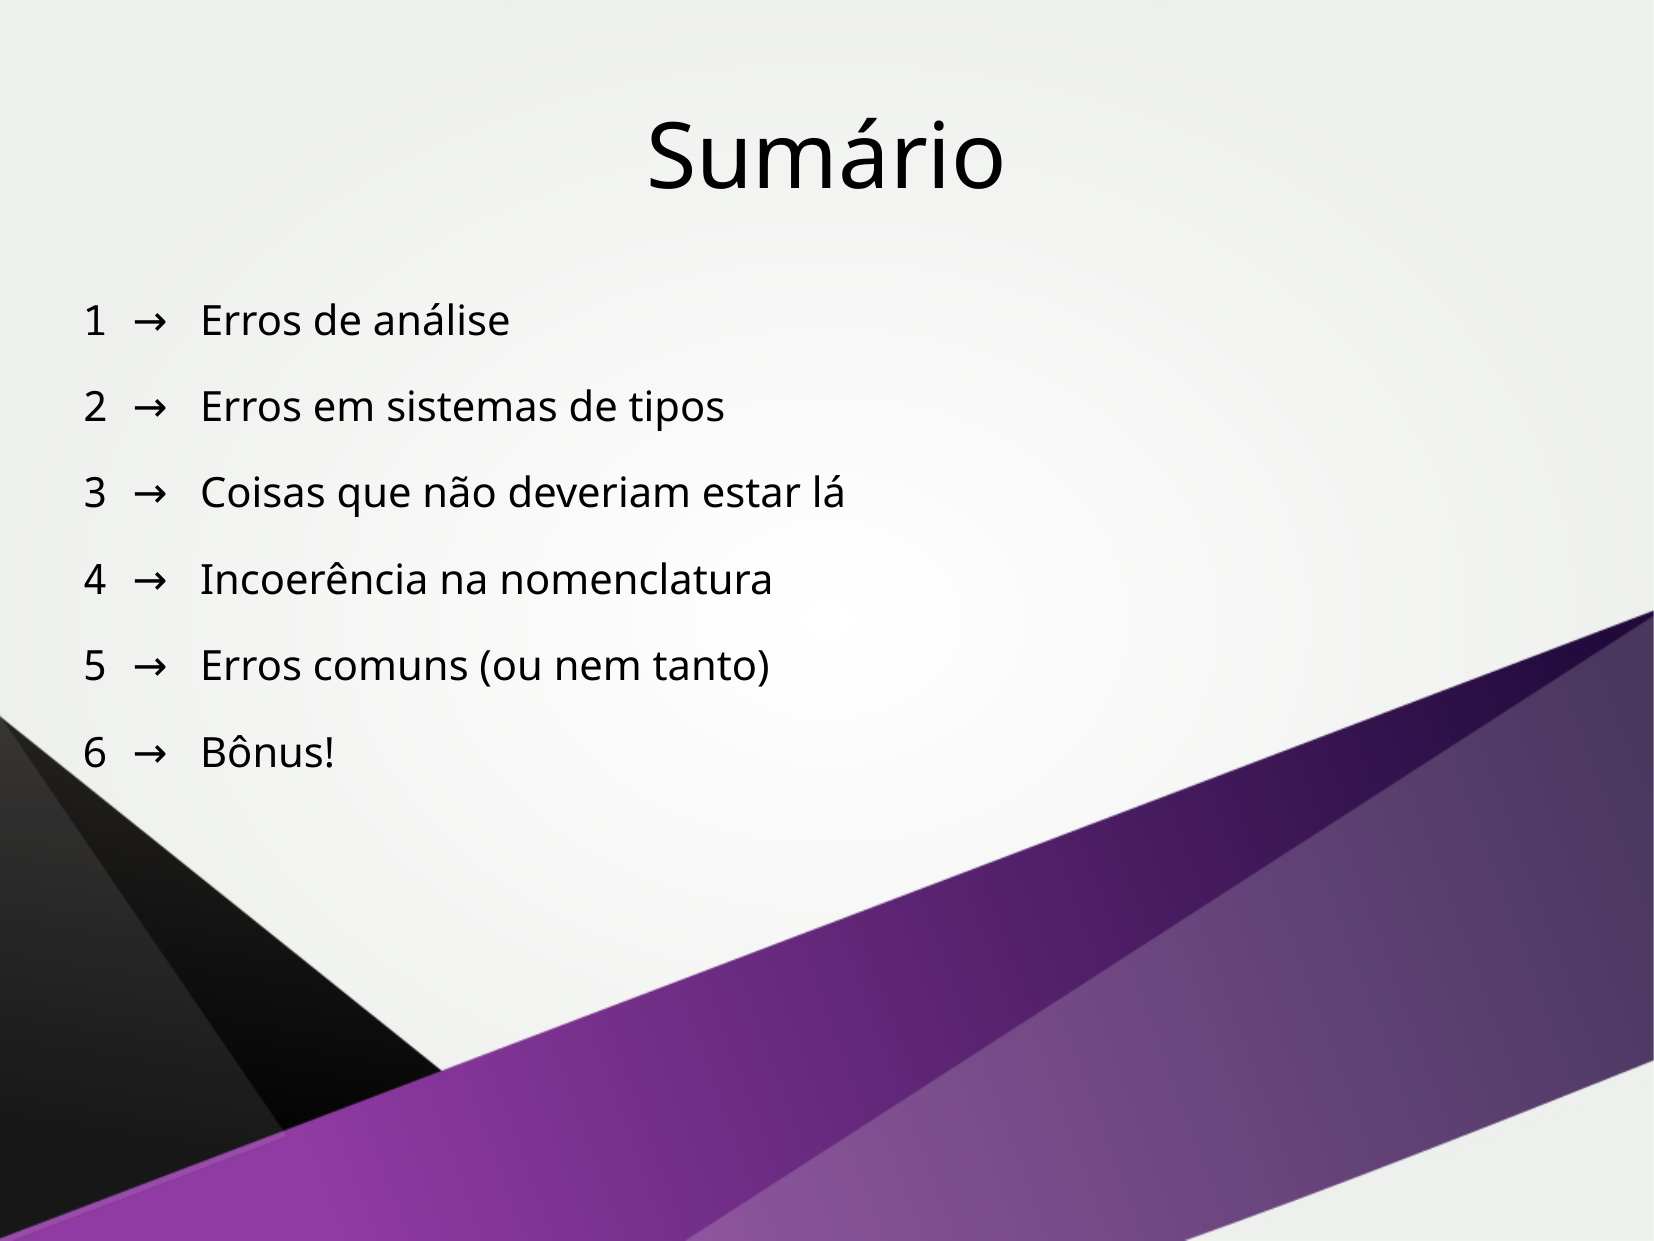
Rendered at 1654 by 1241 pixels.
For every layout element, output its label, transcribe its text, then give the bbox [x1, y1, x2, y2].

list 1 → Erros de análise 2 → Erros em sistemas de tipos 3 → Coisas que não deveriam estar lá 4 → Incoerência na nomenclatura 5 → Erros comuns (ou nem tanto) 6 → Bônus! [82, 290, 1571, 1010]
picture [0, 0, 1654, 1241]
title Sumário [82, 49, 1571, 257]
